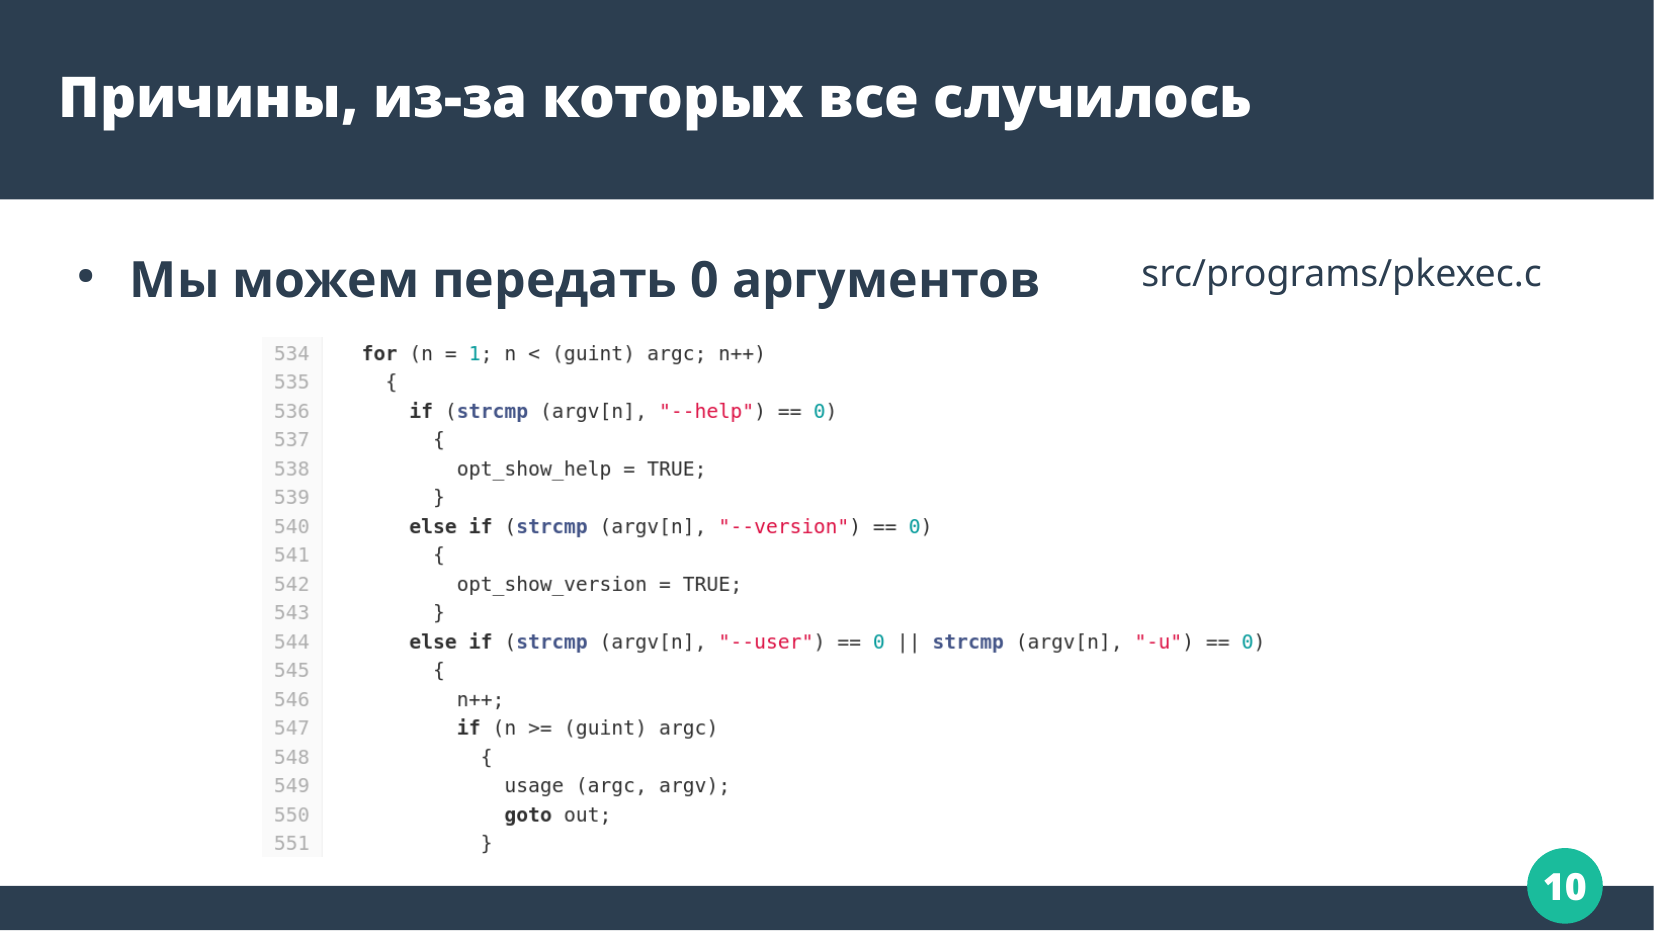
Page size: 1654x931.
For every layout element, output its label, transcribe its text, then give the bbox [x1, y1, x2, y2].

title Причины, из-за которых все случилось [59, 37, 1595, 155]
text_box src/programs/pkexec.c [1125, 243, 1559, 301]
picture [262, 337, 1276, 857]
list Мы можем передать 0 аргументов [59, 243, 1595, 864]
